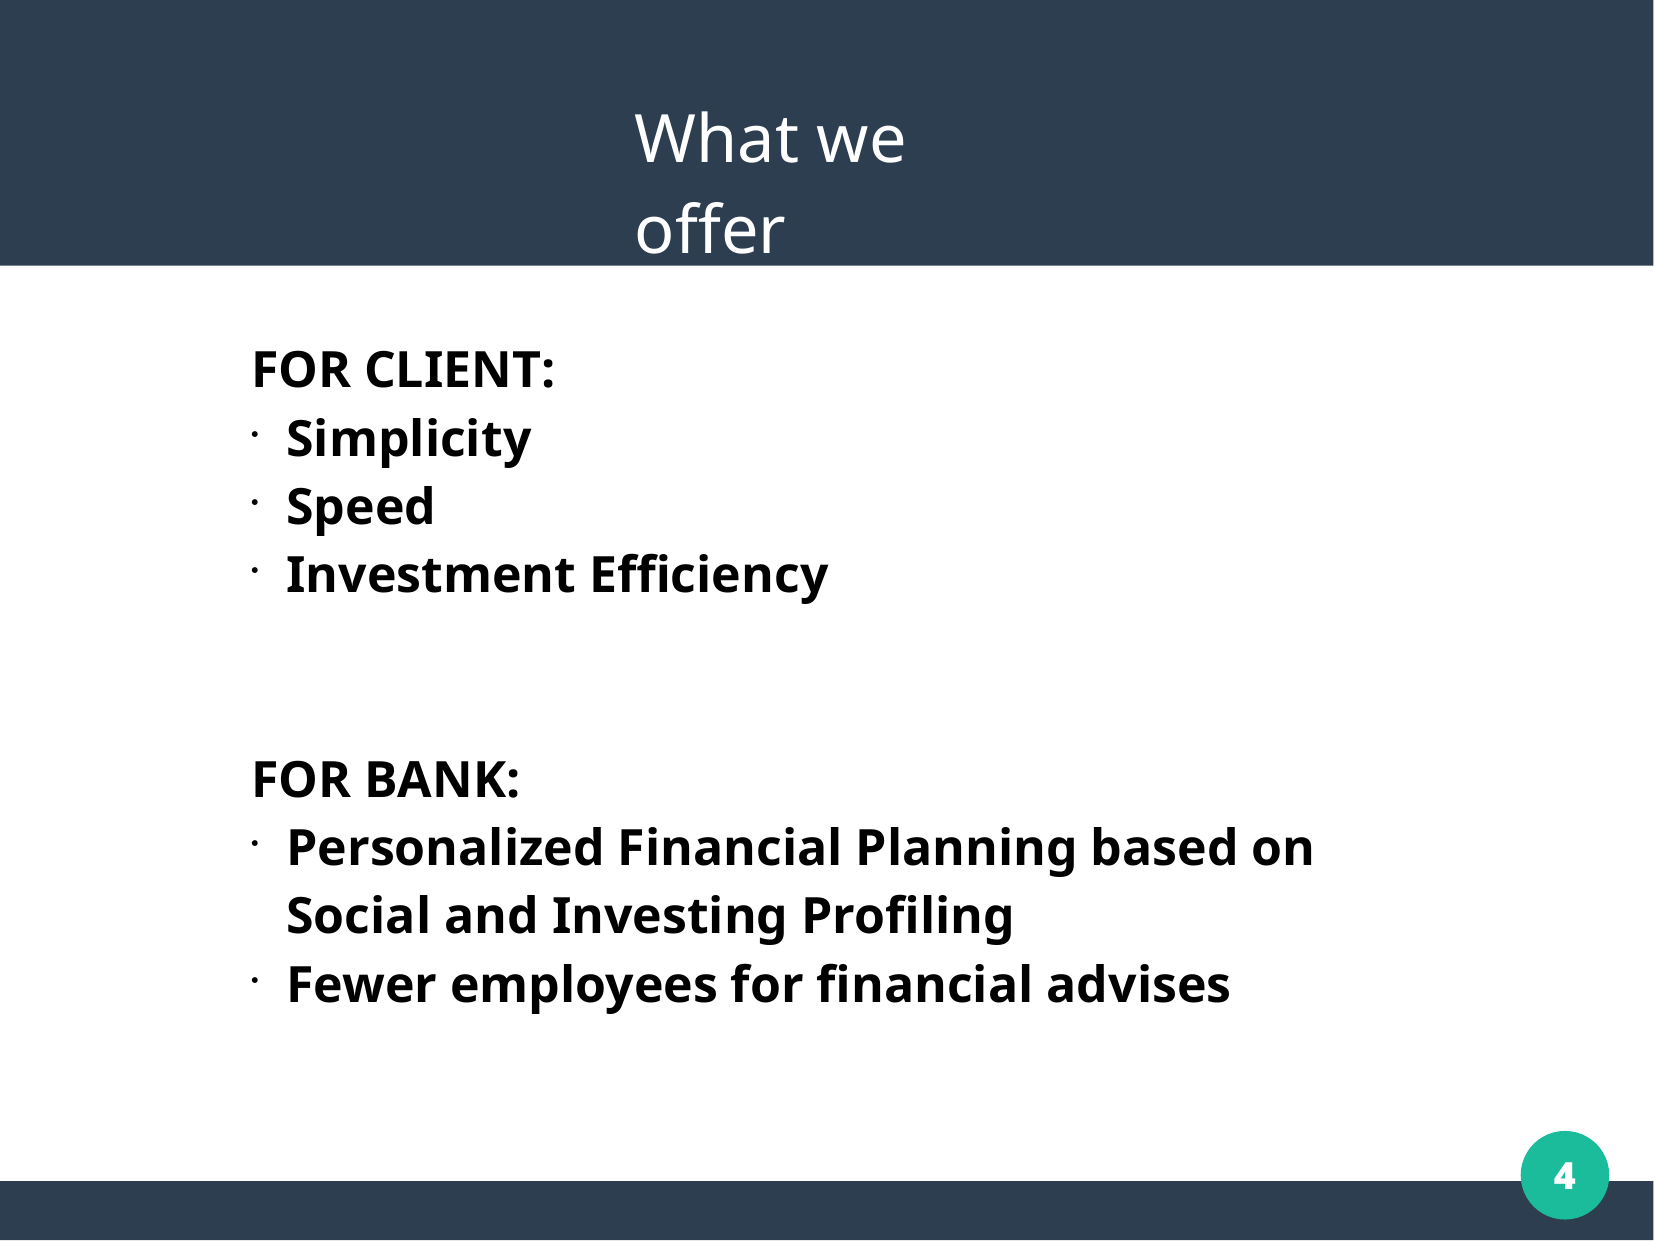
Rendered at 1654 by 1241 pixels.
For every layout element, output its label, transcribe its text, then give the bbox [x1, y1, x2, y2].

text_box What we offer [620, 83, 1063, 266]
text_box FOR CLIENT: Simplicity Speed Investment Efficiency FOR BANK: Personalized Financial Planning based on Social and Investing Profiling Fewer employees for financial advises [236, 326, 1418, 1061]
